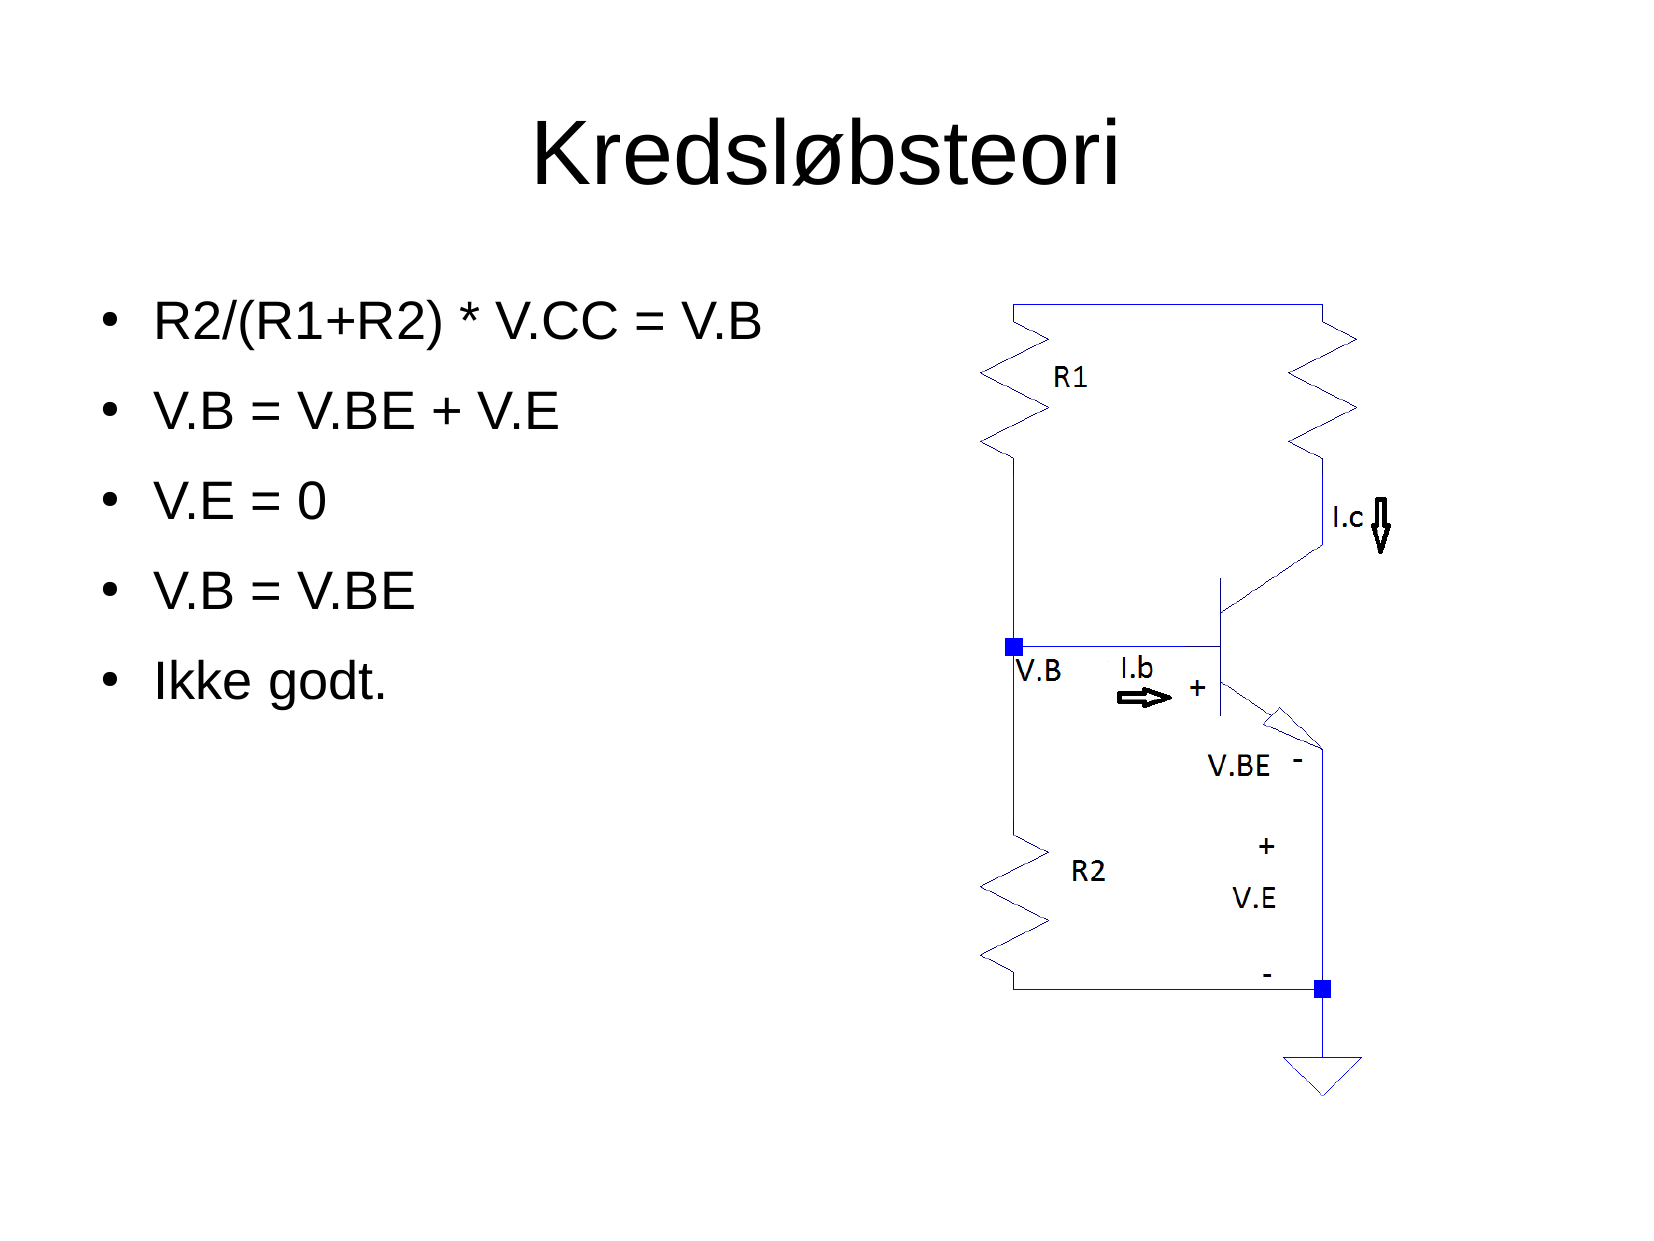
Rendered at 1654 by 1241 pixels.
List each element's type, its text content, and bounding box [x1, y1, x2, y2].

list R2/(R1+R2) * V.CC = V.B V.B = V.BE + V.E V.E = 0 V.B = V.BE Ikke godt. [82, 290, 809, 1094]
title Kredsløbsteori [82, 49, 1571, 257]
picture [954, 290, 1462, 1109]
